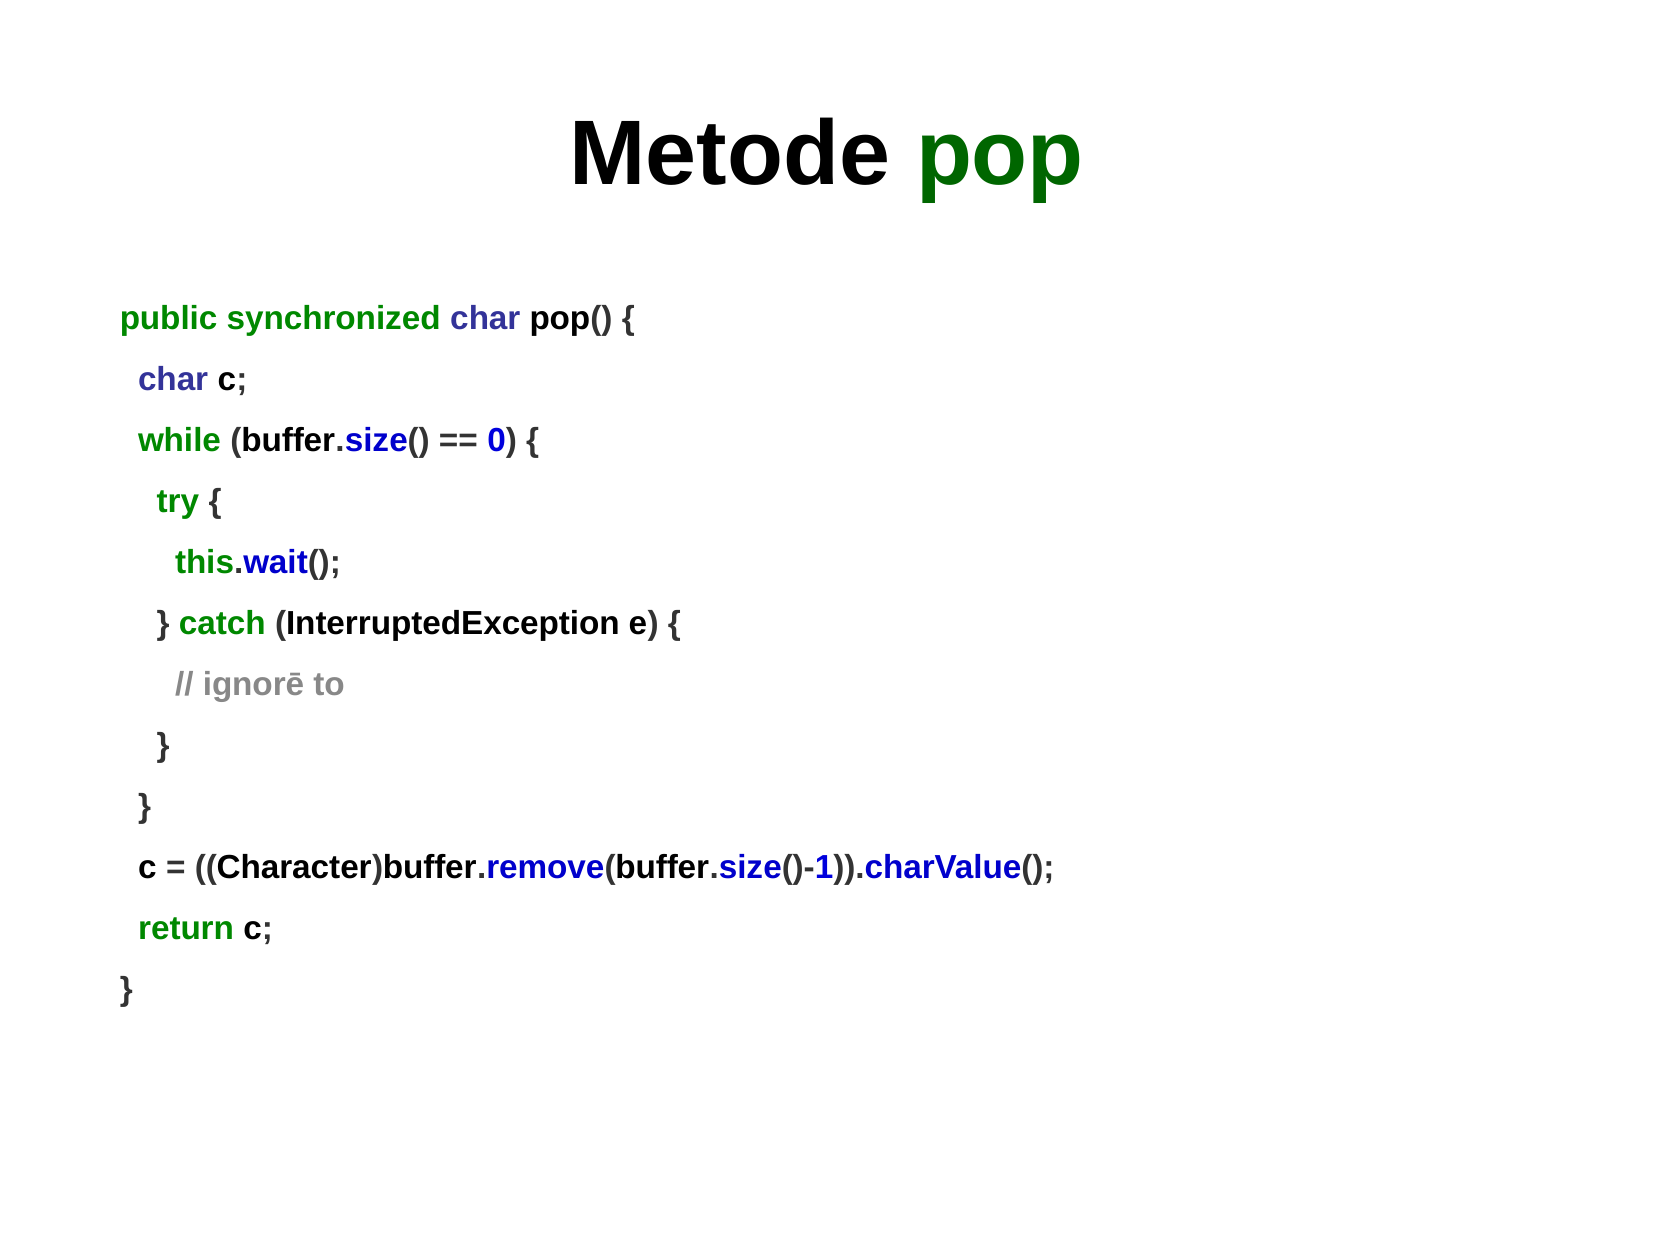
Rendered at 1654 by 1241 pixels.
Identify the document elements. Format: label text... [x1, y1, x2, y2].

list public synchronized char pop() { char c; while (buffer.size() == 0) { try { this.wait(); } catch (InterruptedException e) { // ignorē to } } c = ((Character)buffer.remove(buffer.size()-1)).charValue(); return c; } [82, 290, 1538, 1010]
title Metode pop [82, 49, 1571, 257]
